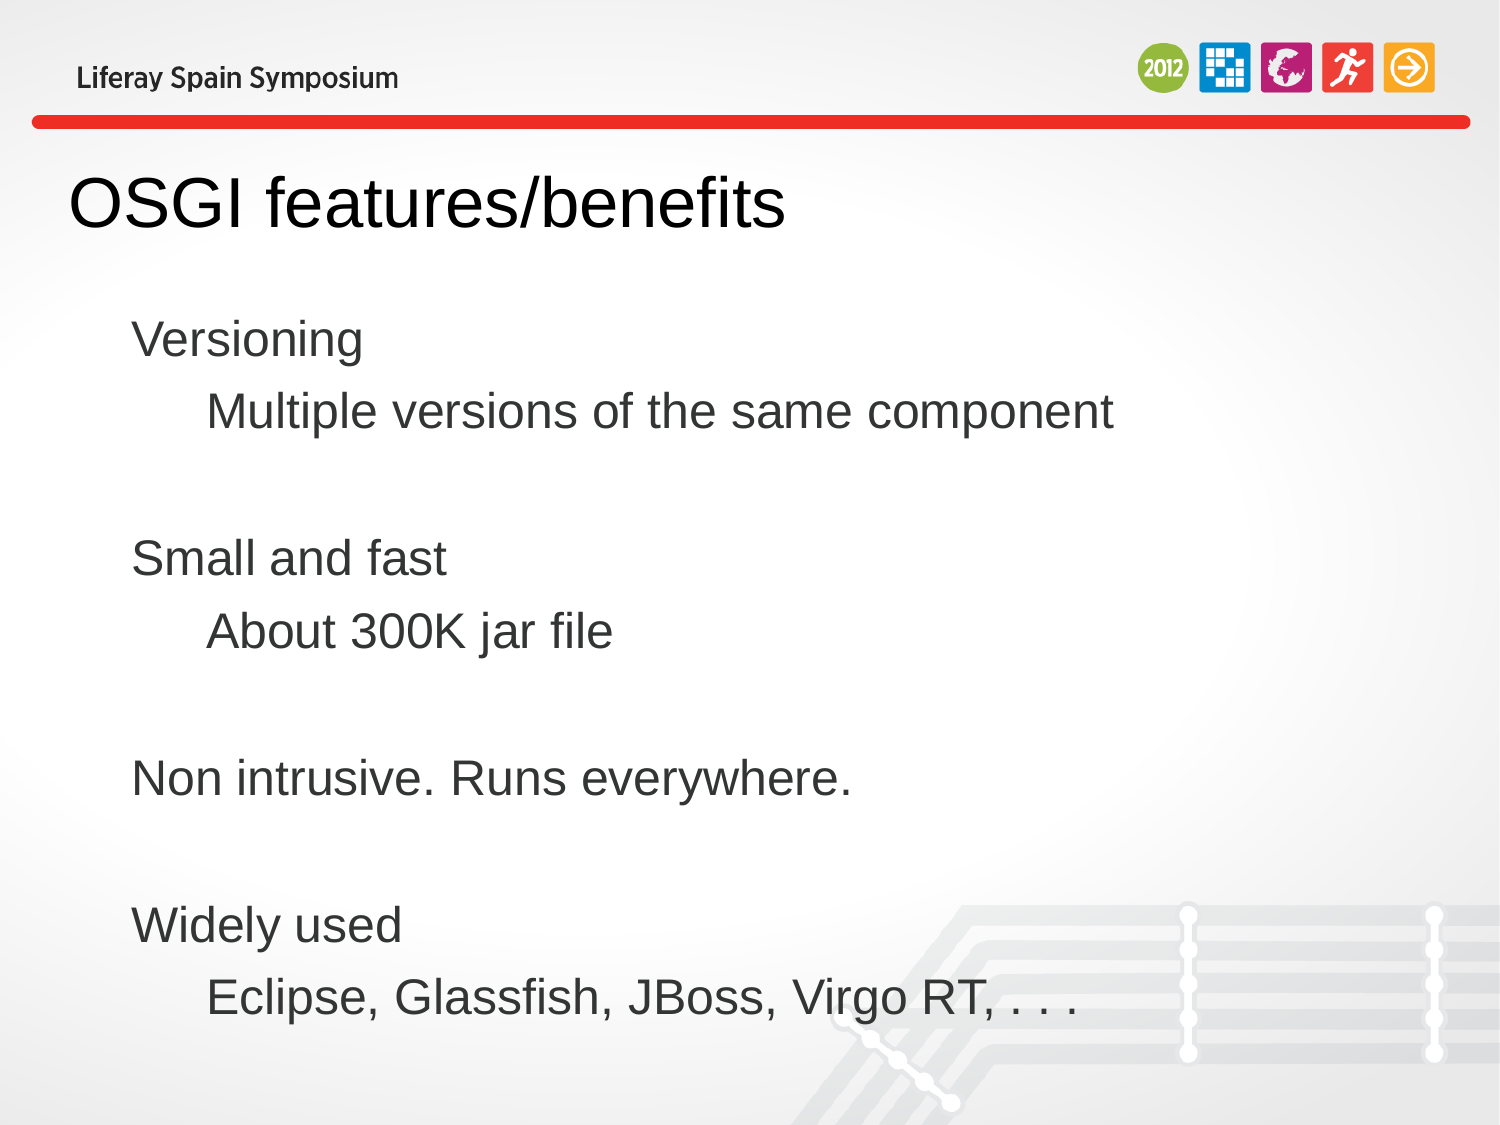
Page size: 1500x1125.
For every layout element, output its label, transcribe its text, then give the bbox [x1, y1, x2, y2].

list Versioning Multiple versions of the same component Small and fast About 300K jar file Non intrusive. Runs everywhere. Widely used Eclipse, Glassfish, JBoss, Virgo RT, . . . [62, 299, 1463, 1125]
title OSGI features/benefits [62, 149, 1203, 299]
picture [0, 0, 1500, 1125]
